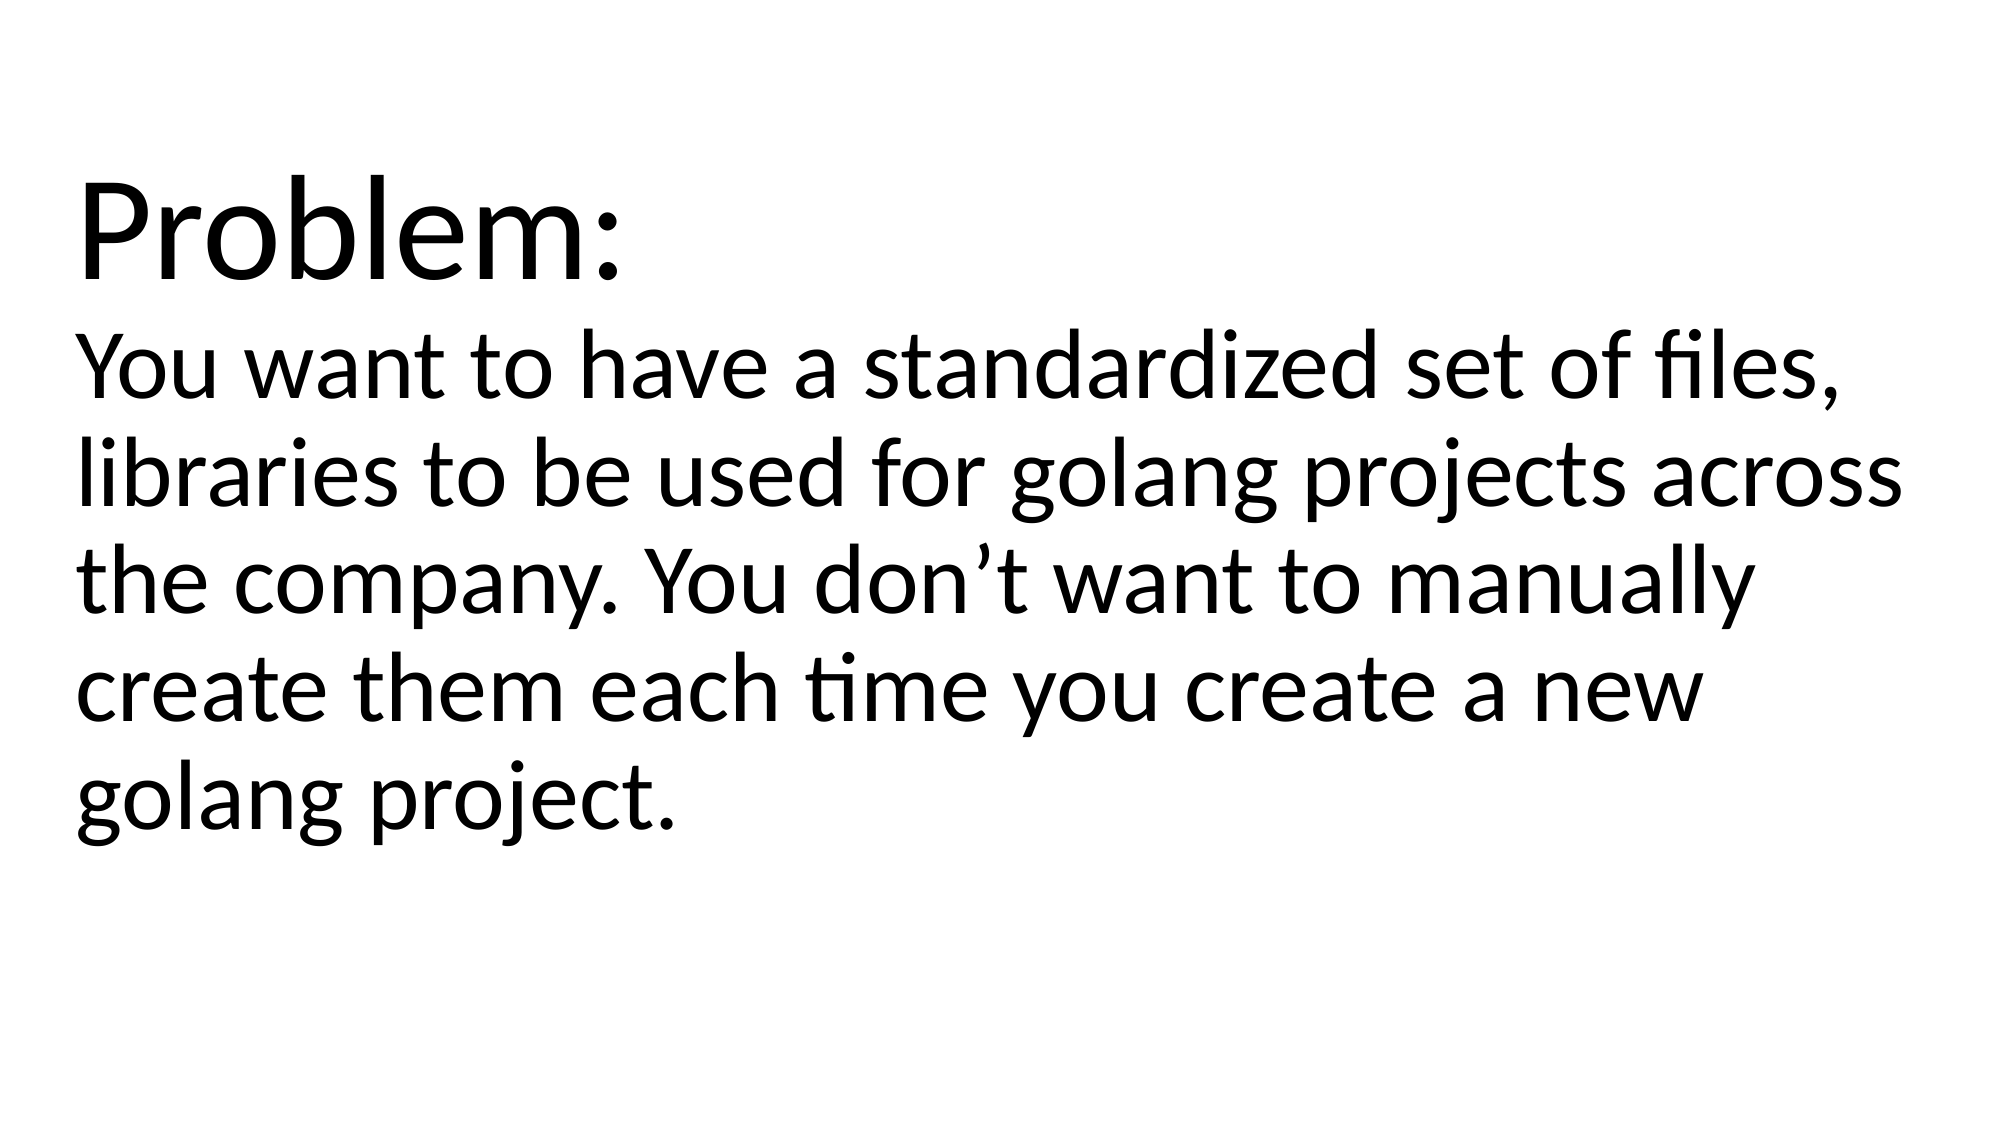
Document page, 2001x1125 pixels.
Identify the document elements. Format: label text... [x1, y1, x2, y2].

subtitle Problem: You want to have a standardized set of files, libraries to be used for golang projects across the company. You don’t want to manually create them each time you create a new golang project. [74, 149, 1912, 1012]
